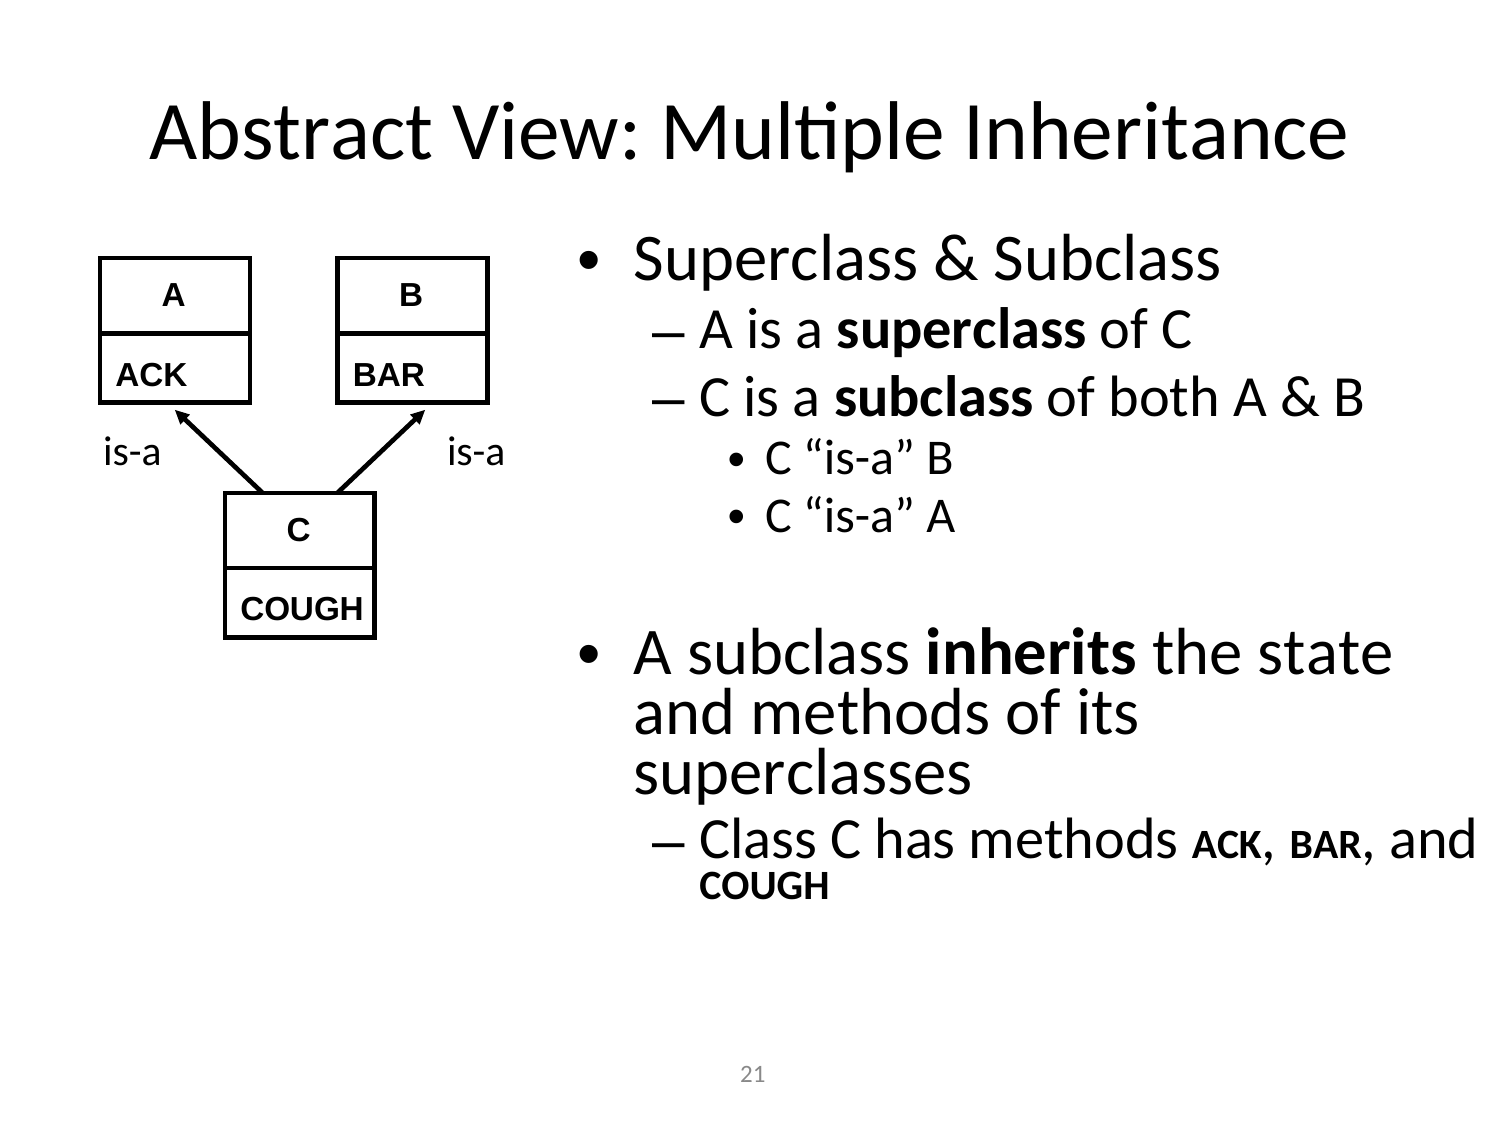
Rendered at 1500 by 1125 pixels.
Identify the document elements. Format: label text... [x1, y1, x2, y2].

text_box <number> [512, 1042, 988, 1103]
text_box is-a [432, 416, 521, 482]
text_box C COUGH [225, 500, 379, 636]
text_box is-a [88, 416, 177, 482]
text_box A ACK [102, 336, 203, 400]
text_box B BAR [338, 265, 440, 331]
list Superclass & Subclass A is a superclass of C C is a subclass of both A & B C “is-a” B C “is-a” A A subclass inherits the state and methods of its superclasses Class C has methods ACK, BAR, and COUGH [562, 224, 1500, 1089]
text_box A ACK [100, 265, 203, 331]
text_box B BAR [340, 336, 440, 400]
text_box C COUGH [227, 570, 372, 635]
title Abstract View: Multiple Inheritance [75, 34, 1426, 244]
